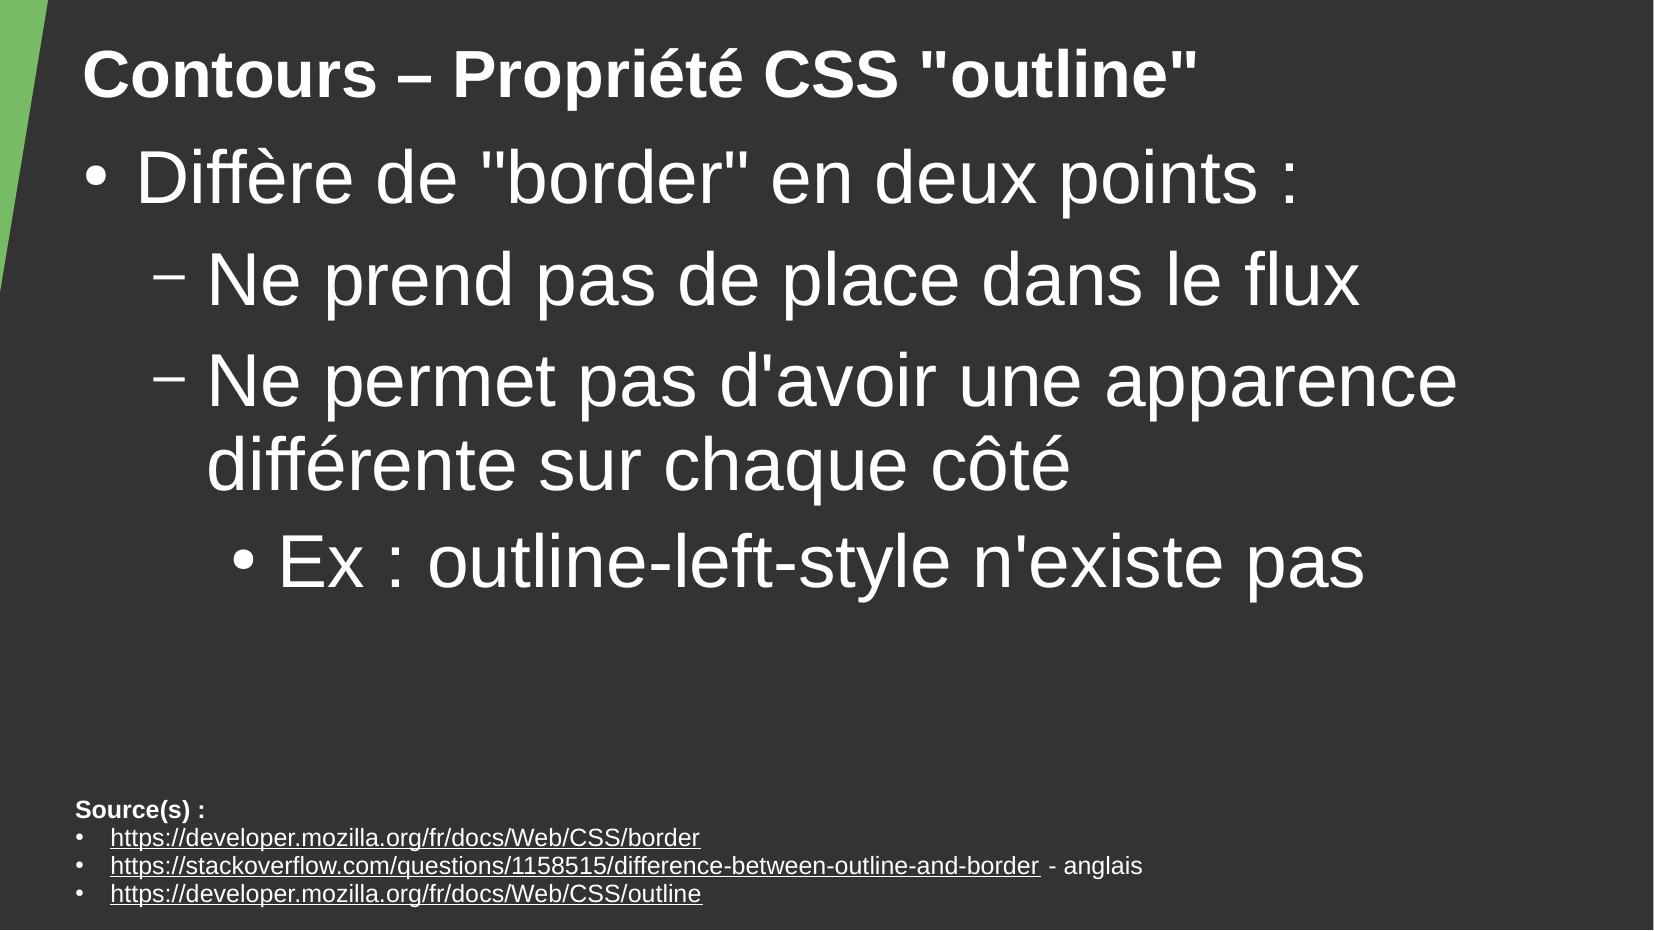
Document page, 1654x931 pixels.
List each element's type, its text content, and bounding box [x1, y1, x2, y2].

list Diffère de "border" en deux points : Ne prend pas de place dans le flux Ne permet pas d'avoir une apparence différente sur chaque côté Ex : outline-left-style n'existe pas [64, 135, 1604, 736]
text_box [0, 0, 49, 293]
text_box Source(s) : https://developer.mozilla.org/fr/docs/Web/CSS/border https://stackoverflow.com/questions/1158515/difference-between-outline-and-border - anglais https://developer.mozilla.org/fr/docs/Web/CSS/outline [60, 788, 1546, 931]
title Contours – Propriété CSS "outline" [82, 37, 1394, 112]
